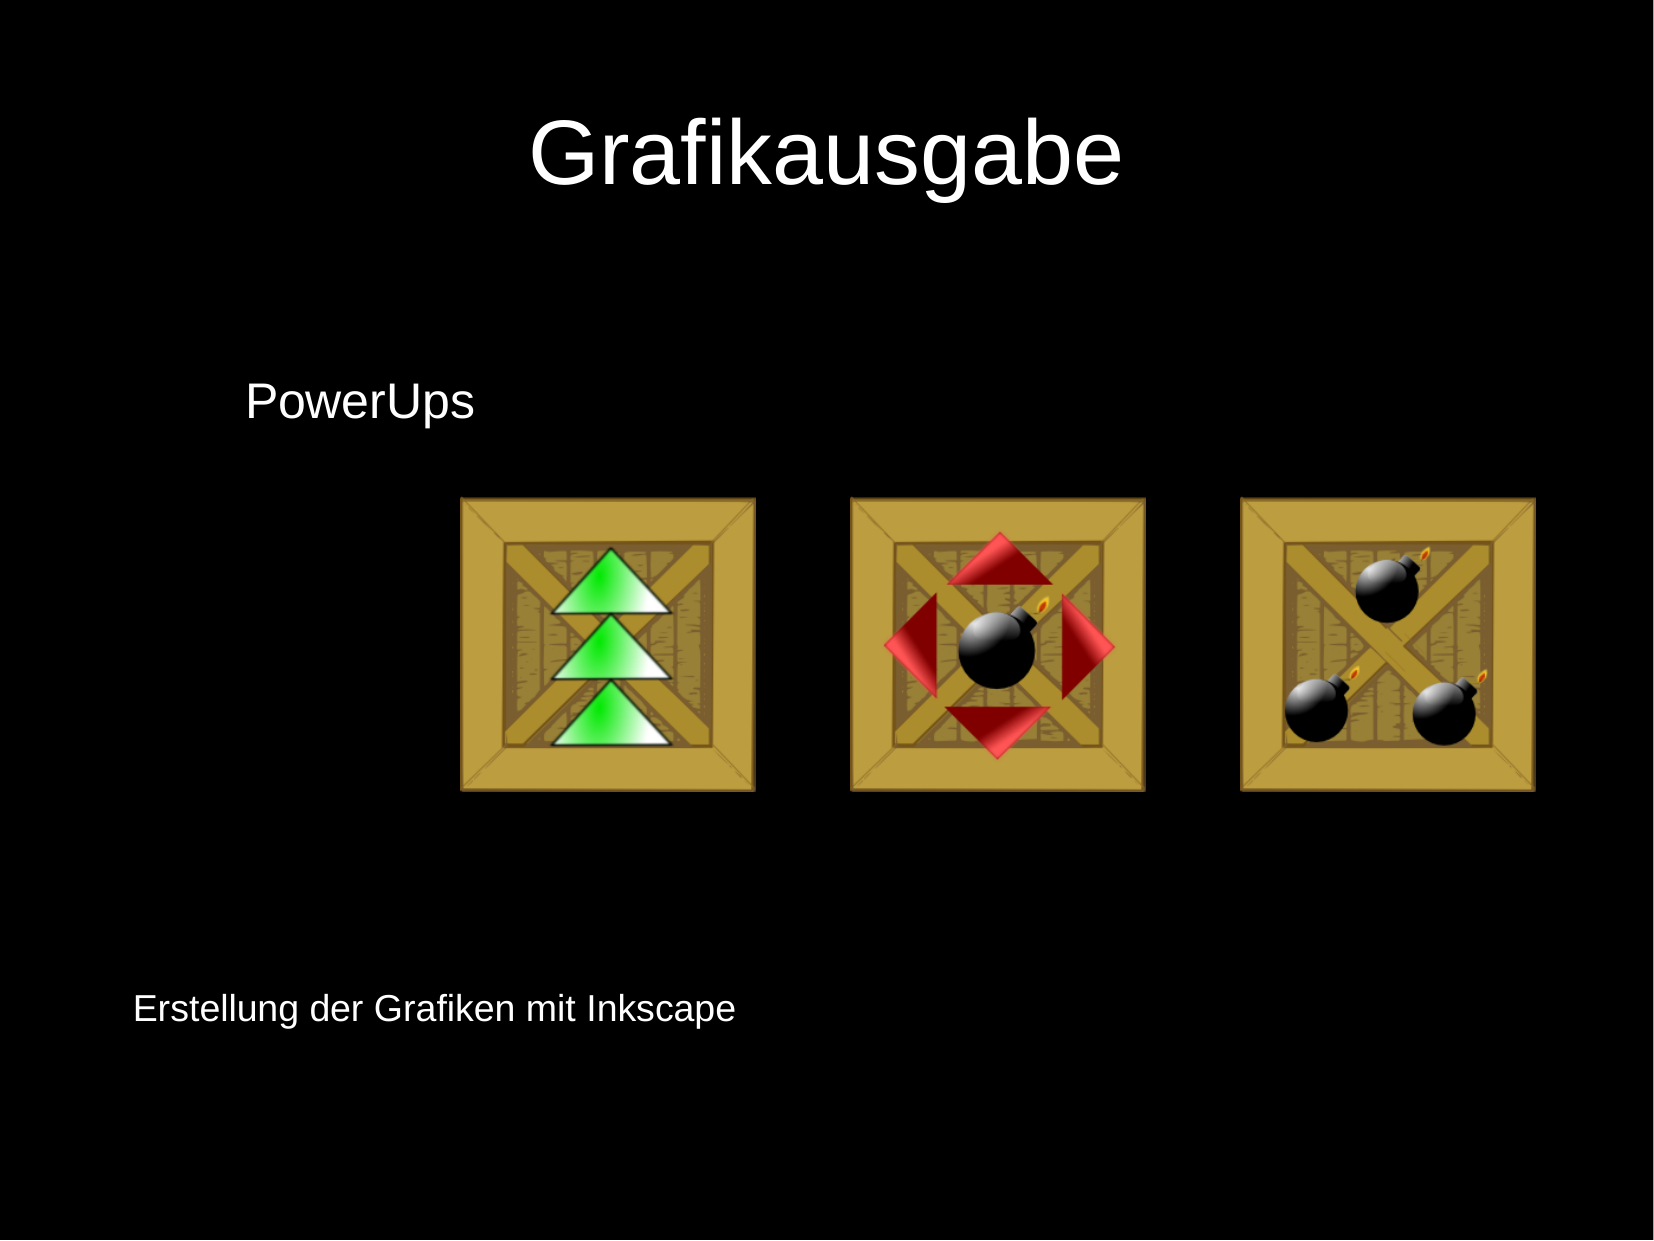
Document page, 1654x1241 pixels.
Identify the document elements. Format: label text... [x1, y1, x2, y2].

title Grafikausgabe [82, 49, 1571, 257]
text_box Erstellung der Grafiken mit Inkscape [118, 980, 752, 1038]
picture [1240, 496, 1536, 792]
text_box PowerUps [230, 366, 1016, 437]
picture [460, 496, 756, 792]
picture [850, 496, 1146, 792]
